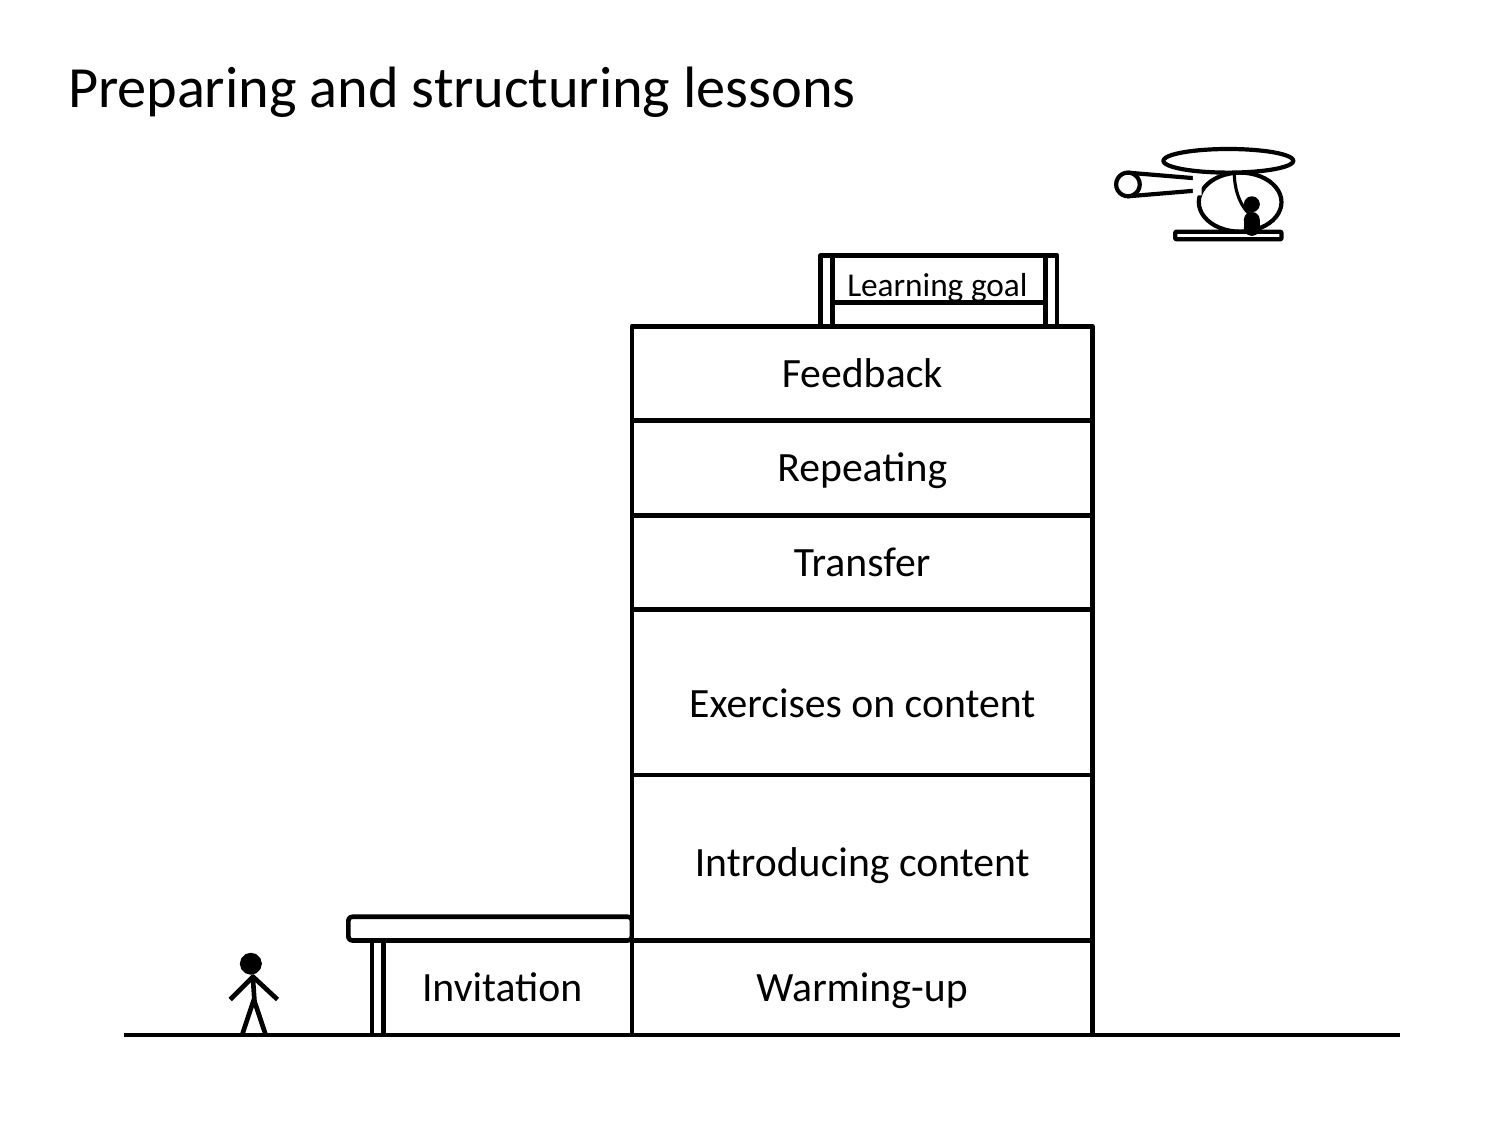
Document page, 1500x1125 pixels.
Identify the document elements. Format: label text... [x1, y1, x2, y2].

text_box Repeating [643, 432, 1081, 498]
text_box Exercises on content [643, 668, 1081, 734]
text_box Transfer [643, 527, 1081, 592]
text_box [242, 954, 260, 973]
text_box [348, 326, 1093, 1035]
text_box Introducing content [643, 827, 1081, 893]
text_box Warming-up [643, 952, 1081, 1018]
text_box Preparing and structuring lessons [53, 42, 1403, 127]
text_box Feedback [643, 338, 1081, 403]
text_box Invitation [407, 952, 609, 1018]
text_box Learning goal [835, 255, 1043, 311]
text_box [1116, 148, 1294, 240]
